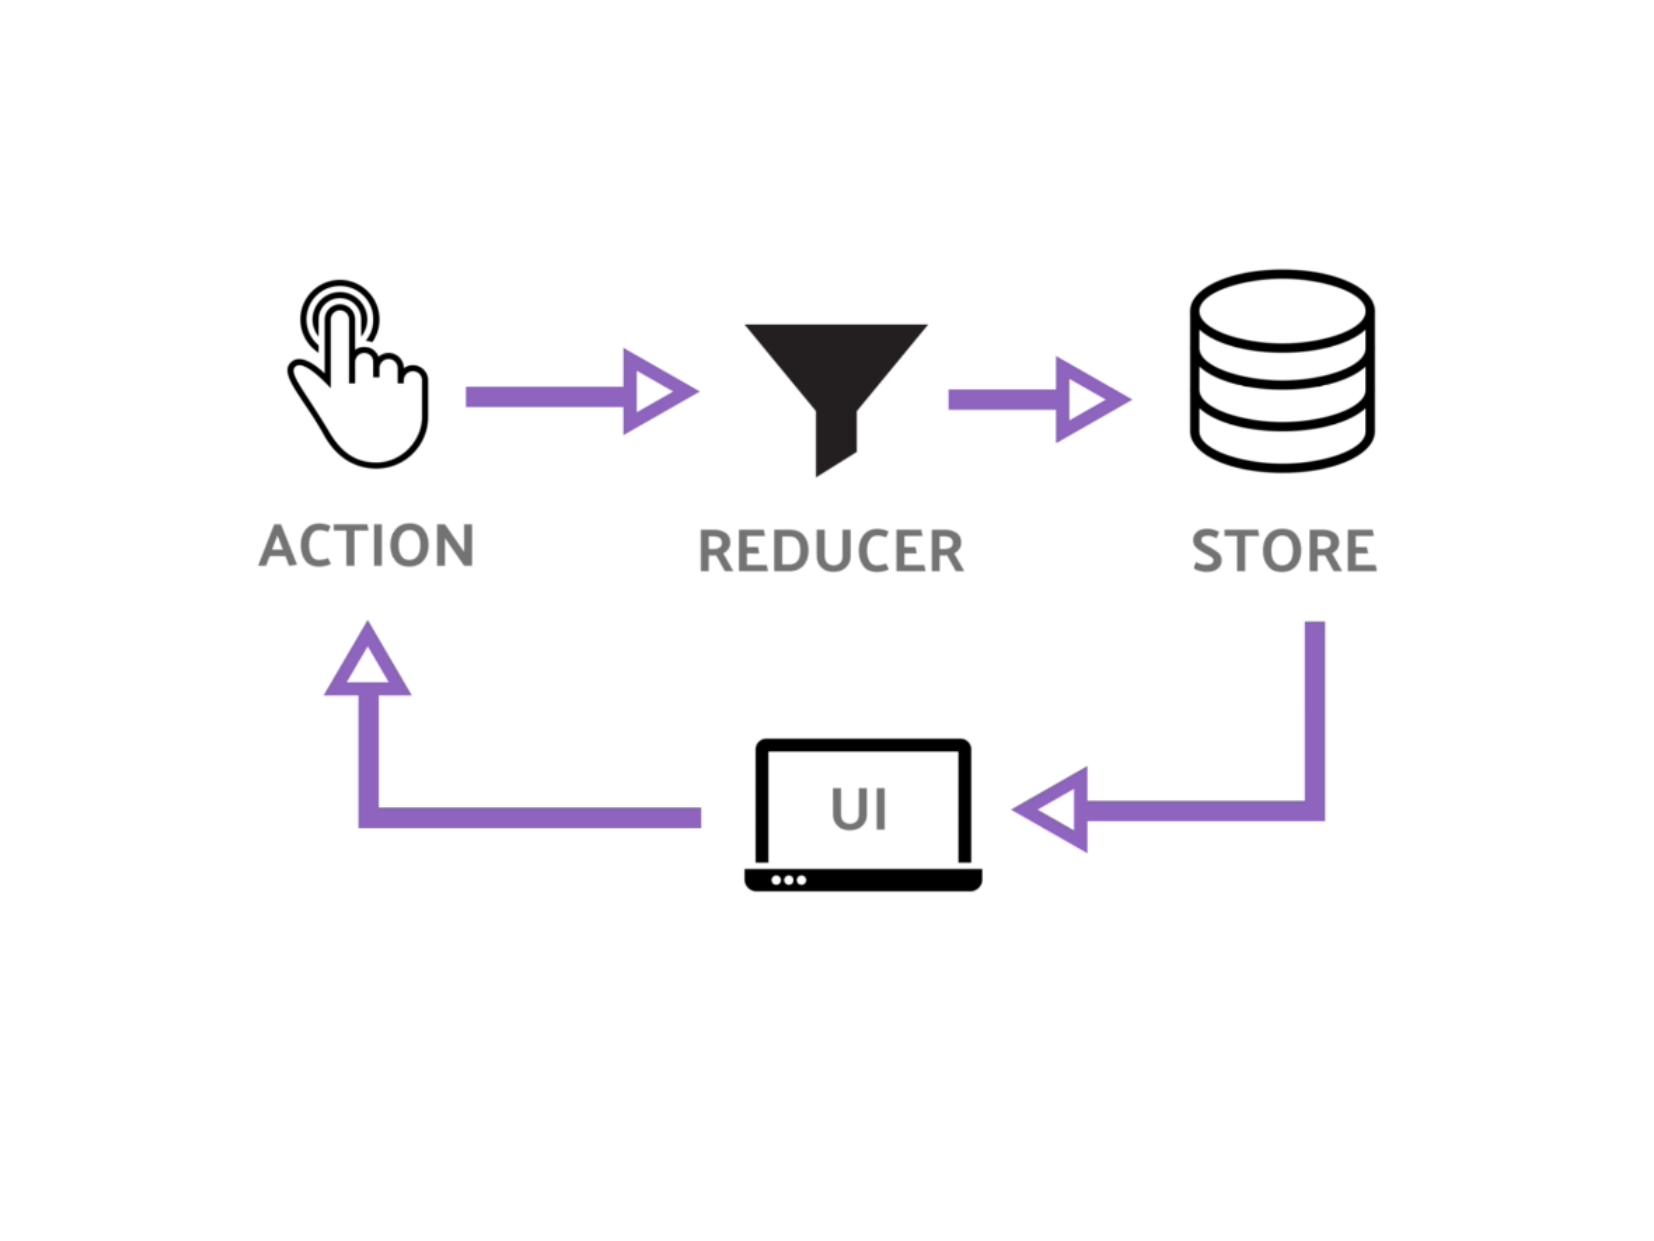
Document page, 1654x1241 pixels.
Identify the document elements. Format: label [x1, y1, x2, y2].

picture [177, 224, 1465, 914]
